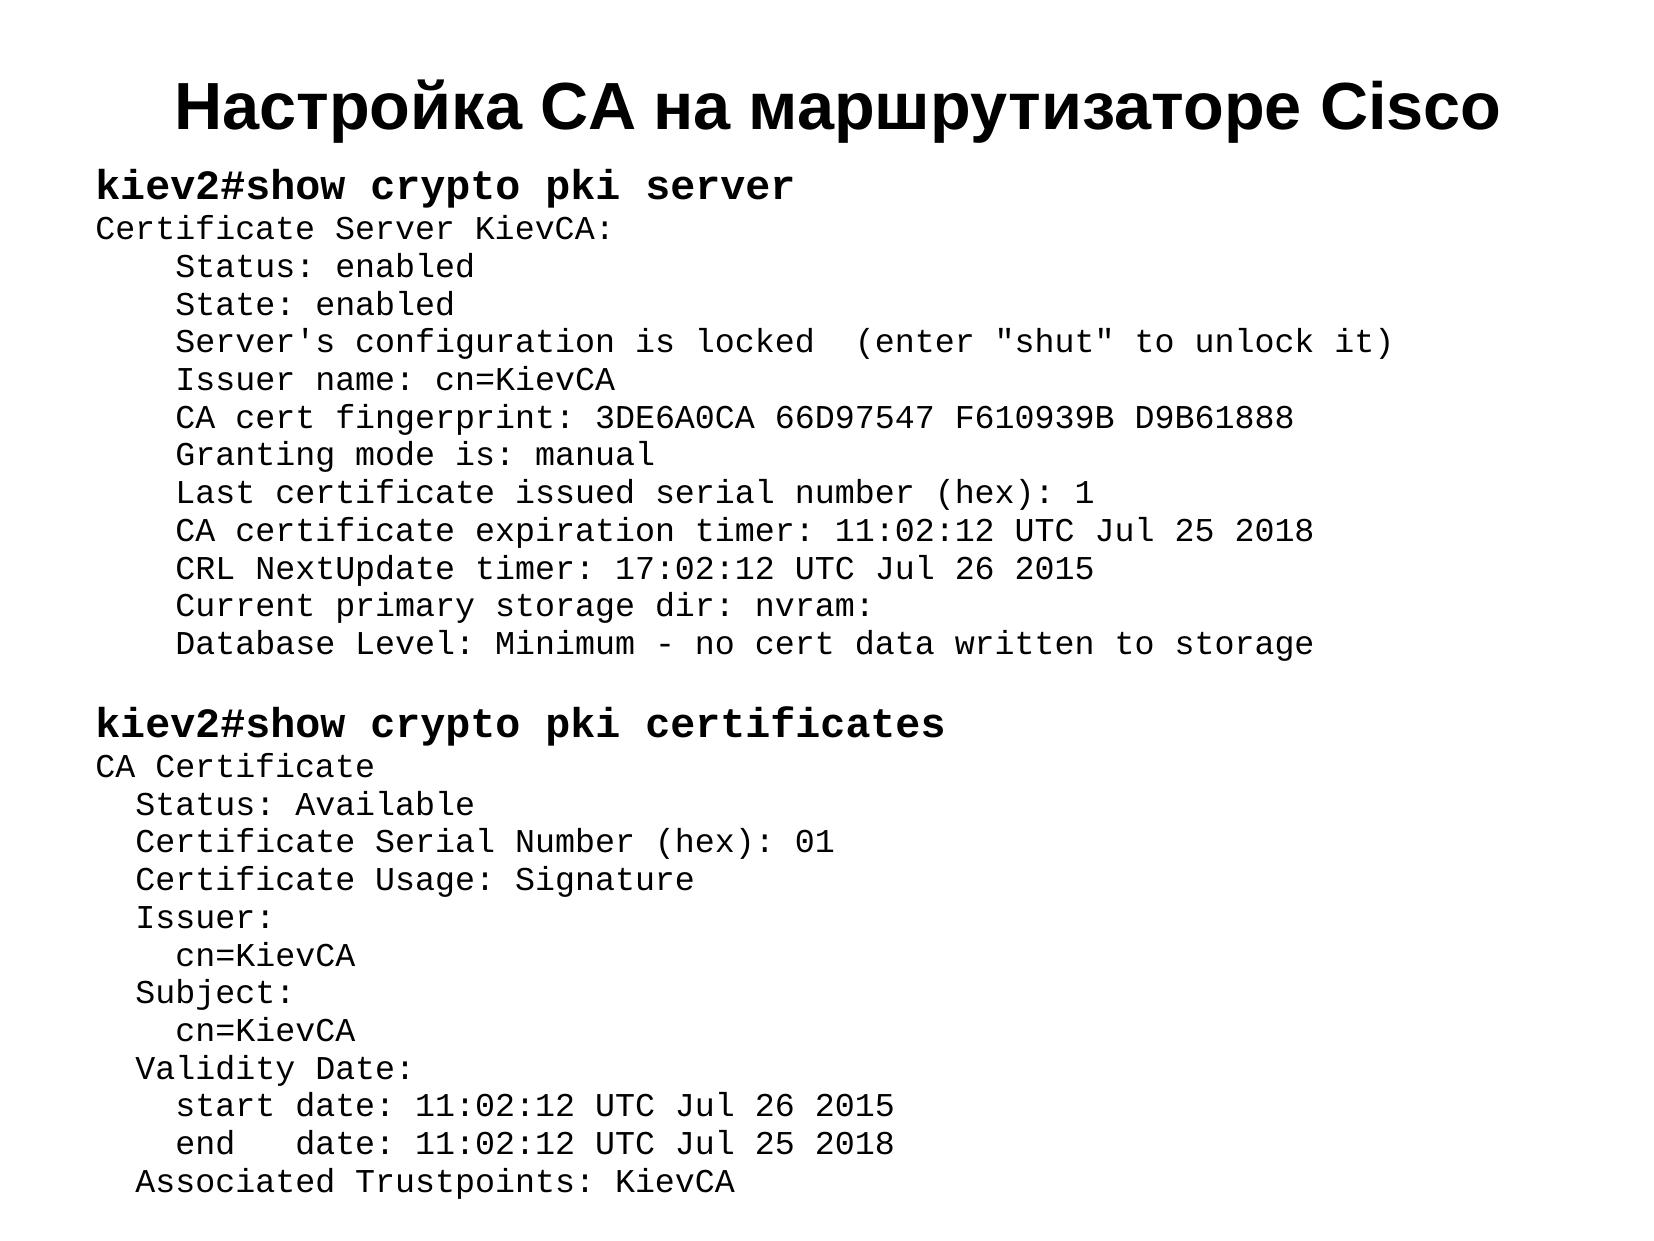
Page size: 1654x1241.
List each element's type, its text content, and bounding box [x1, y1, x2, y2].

list kiev2#show crypto pki server Certificate Server KievCA: Status: enabled State: enabled Server's configuration is locked (enter "shut" to unlock it) Issuer name: cn=KievCA CA cert fingerprint: 3DE6A0CA 66D97547 F610939B D9B61888 Granting mode is: manual Last certificate issued serial number (hex): 1 CA certificate expiration timer: 11:02:12 UTC Jul 25 2018 CRL NextUpdate timer: 17:02:12 UTC Jul 26 2015 Current primary storage dir: nvram: Database Level: Minimum - no cert data written to storage kiev2#show crypto pki certificates CA Certificate Status: Available Certificate Serial Number (hex): 01 Certificate Usage: Signature Issuer: cn=KievCA Subject: cn=KievCA Validity Date: start date: 11:02:12 UTC Jul 26 2015 end date: 11:02:12 UTC Jul 25 2018 Associated Trustpoints: KievCA [95, 164, 1538, 1226]
text_box Настройка CA на маршрутизаторе Cisco [64, 37, 1613, 151]
